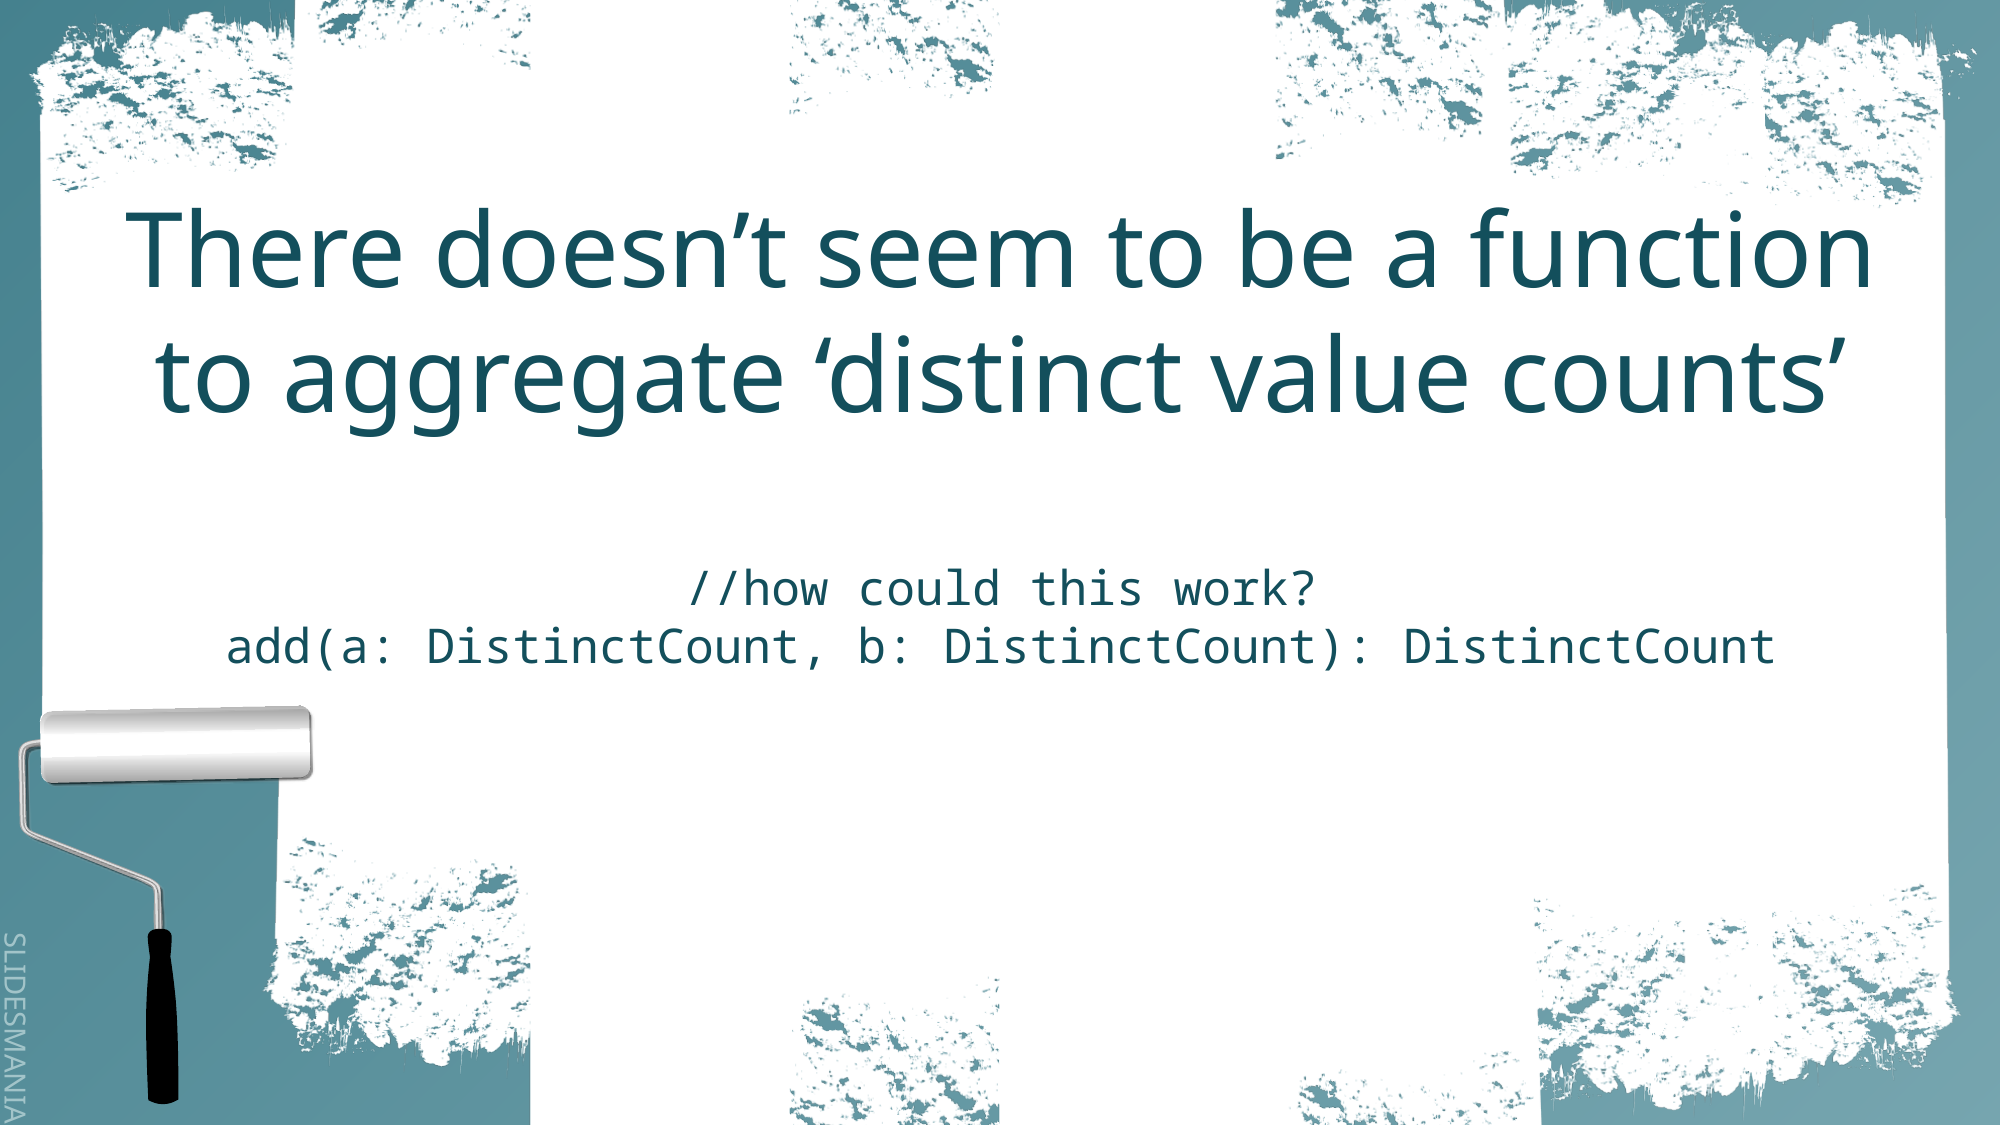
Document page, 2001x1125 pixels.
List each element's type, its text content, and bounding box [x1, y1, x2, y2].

title There doesn’t seem to be a function to aggregate ‘distinct value counts’ //how could this work? add(a: DistinctCount, b: DistinctCount): DistinctCount [91, 168, 1912, 687]
picture [28, 0, 1977, 1125]
